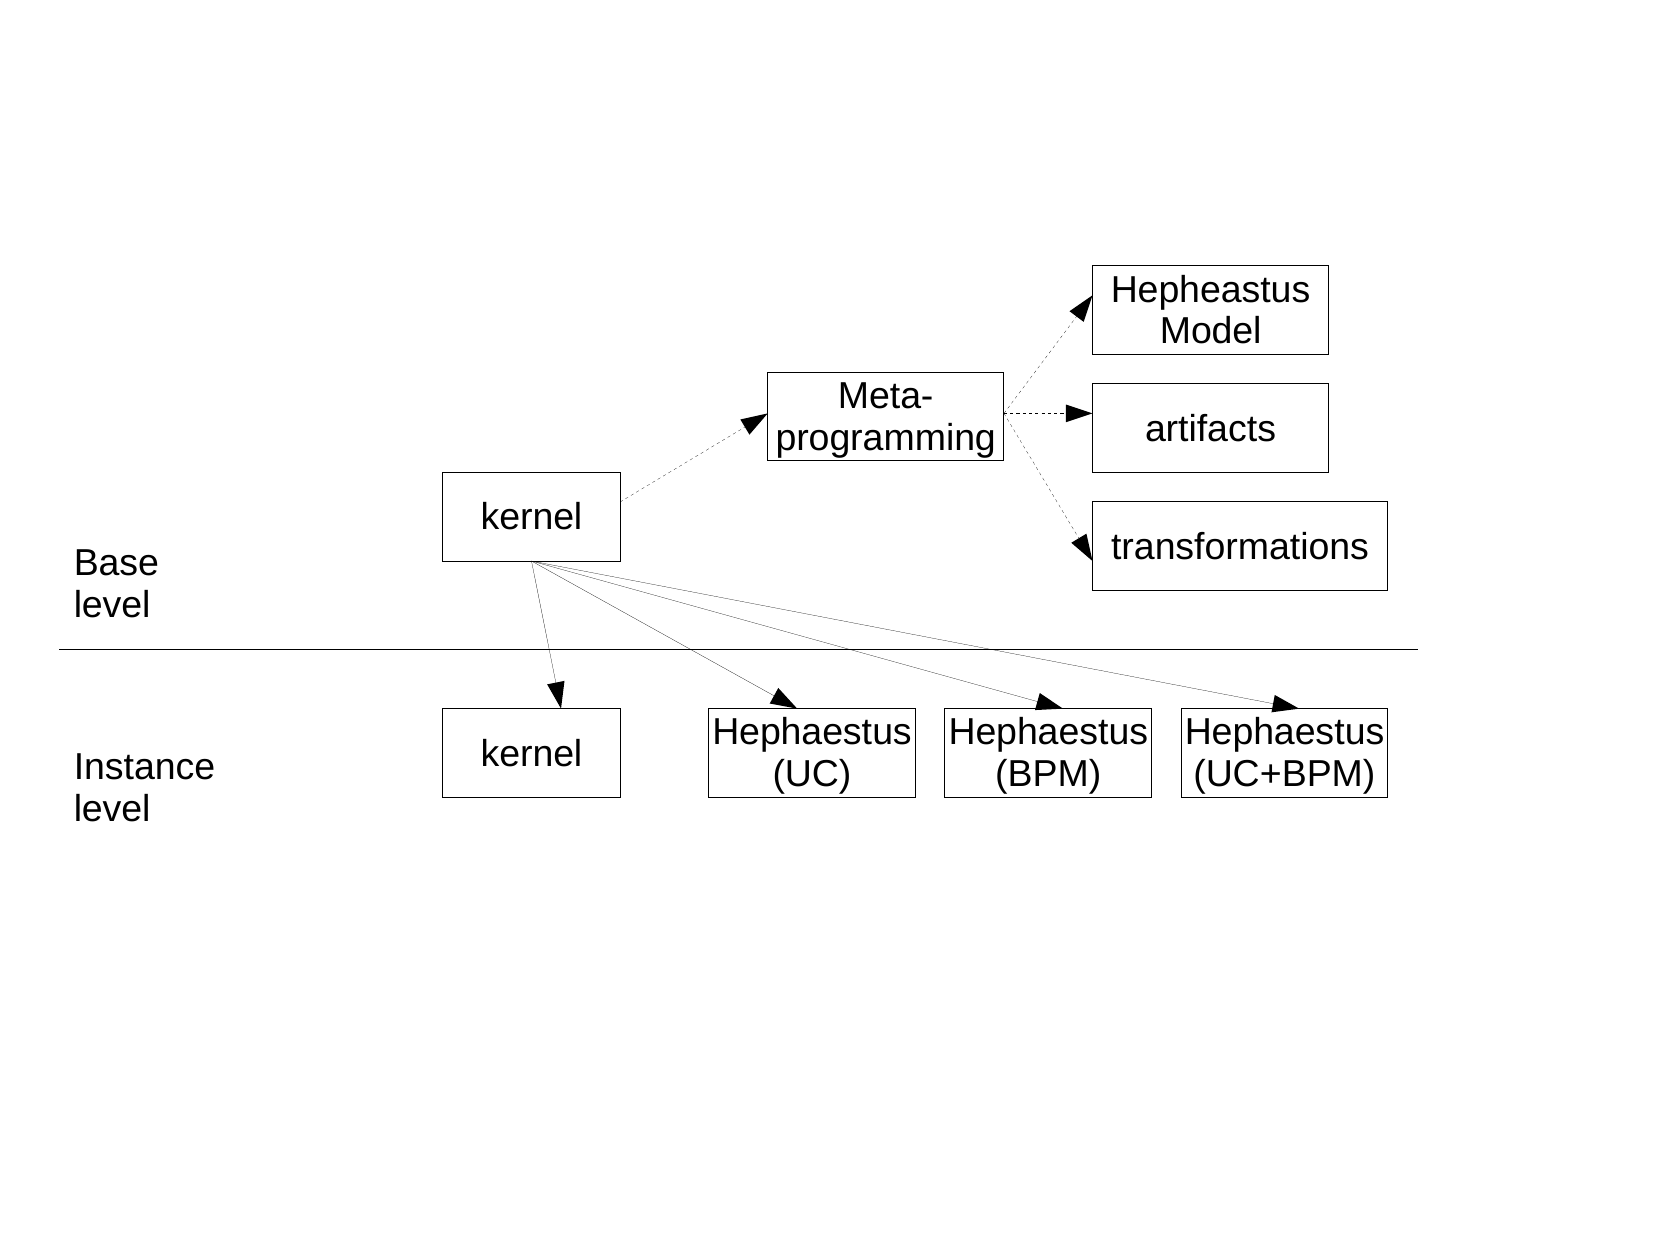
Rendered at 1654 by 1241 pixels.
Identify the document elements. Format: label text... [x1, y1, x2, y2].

text_box kernel [442, 472, 621, 562]
text_box Hephaestus (UC+BPM) [1181, 708, 1388, 798]
text_box Base level [59, 533, 207, 633]
text_box Hepheastus Model [1092, 265, 1329, 355]
text_box Instance level [59, 738, 237, 838]
text_box artifacts [1092, 383, 1329, 473]
text_box Hephaestus (UC) [708, 708, 916, 798]
text_box kernel [442, 708, 621, 798]
text_box Meta- programming [767, 372, 1004, 461]
text_box transformations [1092, 501, 1388, 591]
text_box Hephaestus (BPM) [944, 708, 1152, 798]
